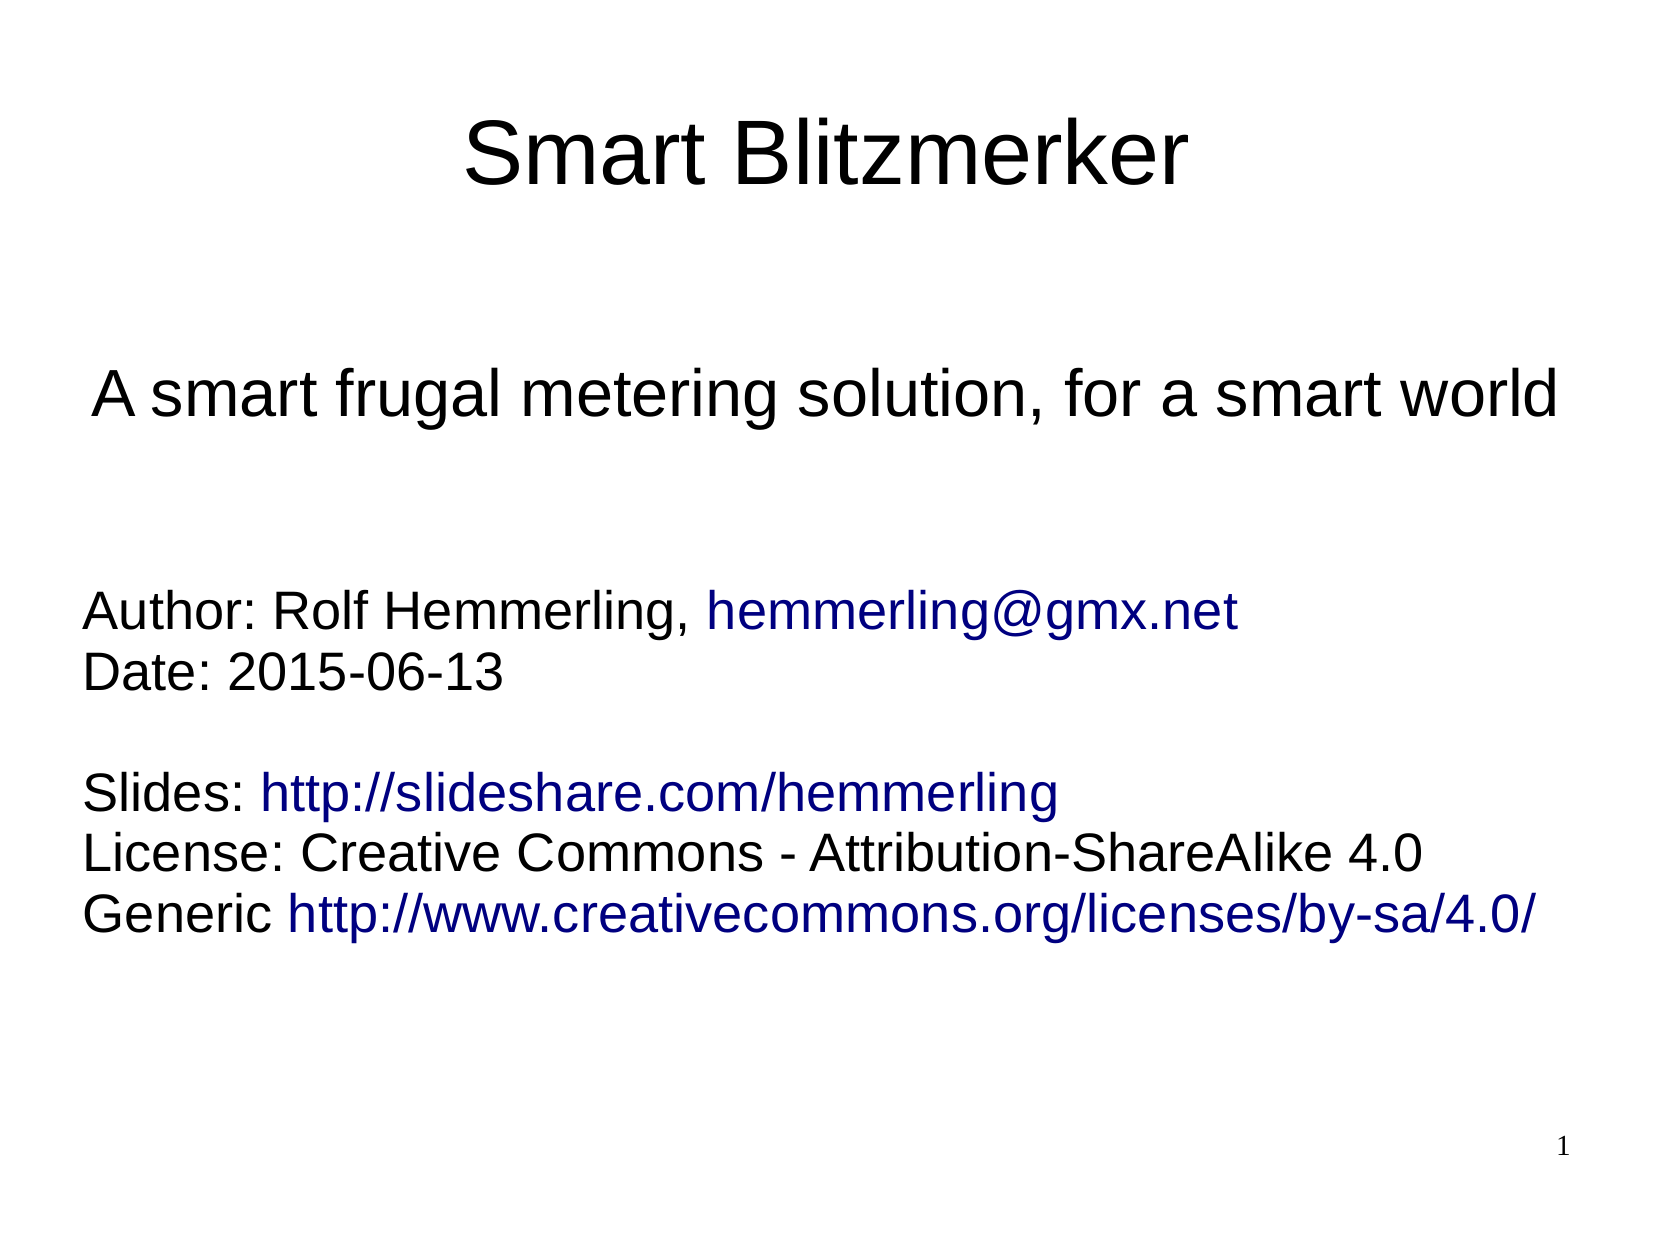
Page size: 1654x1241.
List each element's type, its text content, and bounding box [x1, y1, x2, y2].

subtitle A smart frugal metering solution, for a smart world Author: Rolf Hemmerling, hemmerling@gmx.net Date: 2015-06-13 Slides: http://slideshare.com/hemmerling License: Creative Commons - Attribution-ShareAlike 4.0 Generic http://www.creativecommons.org/licenses/by-sa/4.0/ [82, 290, 1571, 1010]
title Smart Blitzmerker [82, 49, 1571, 257]
